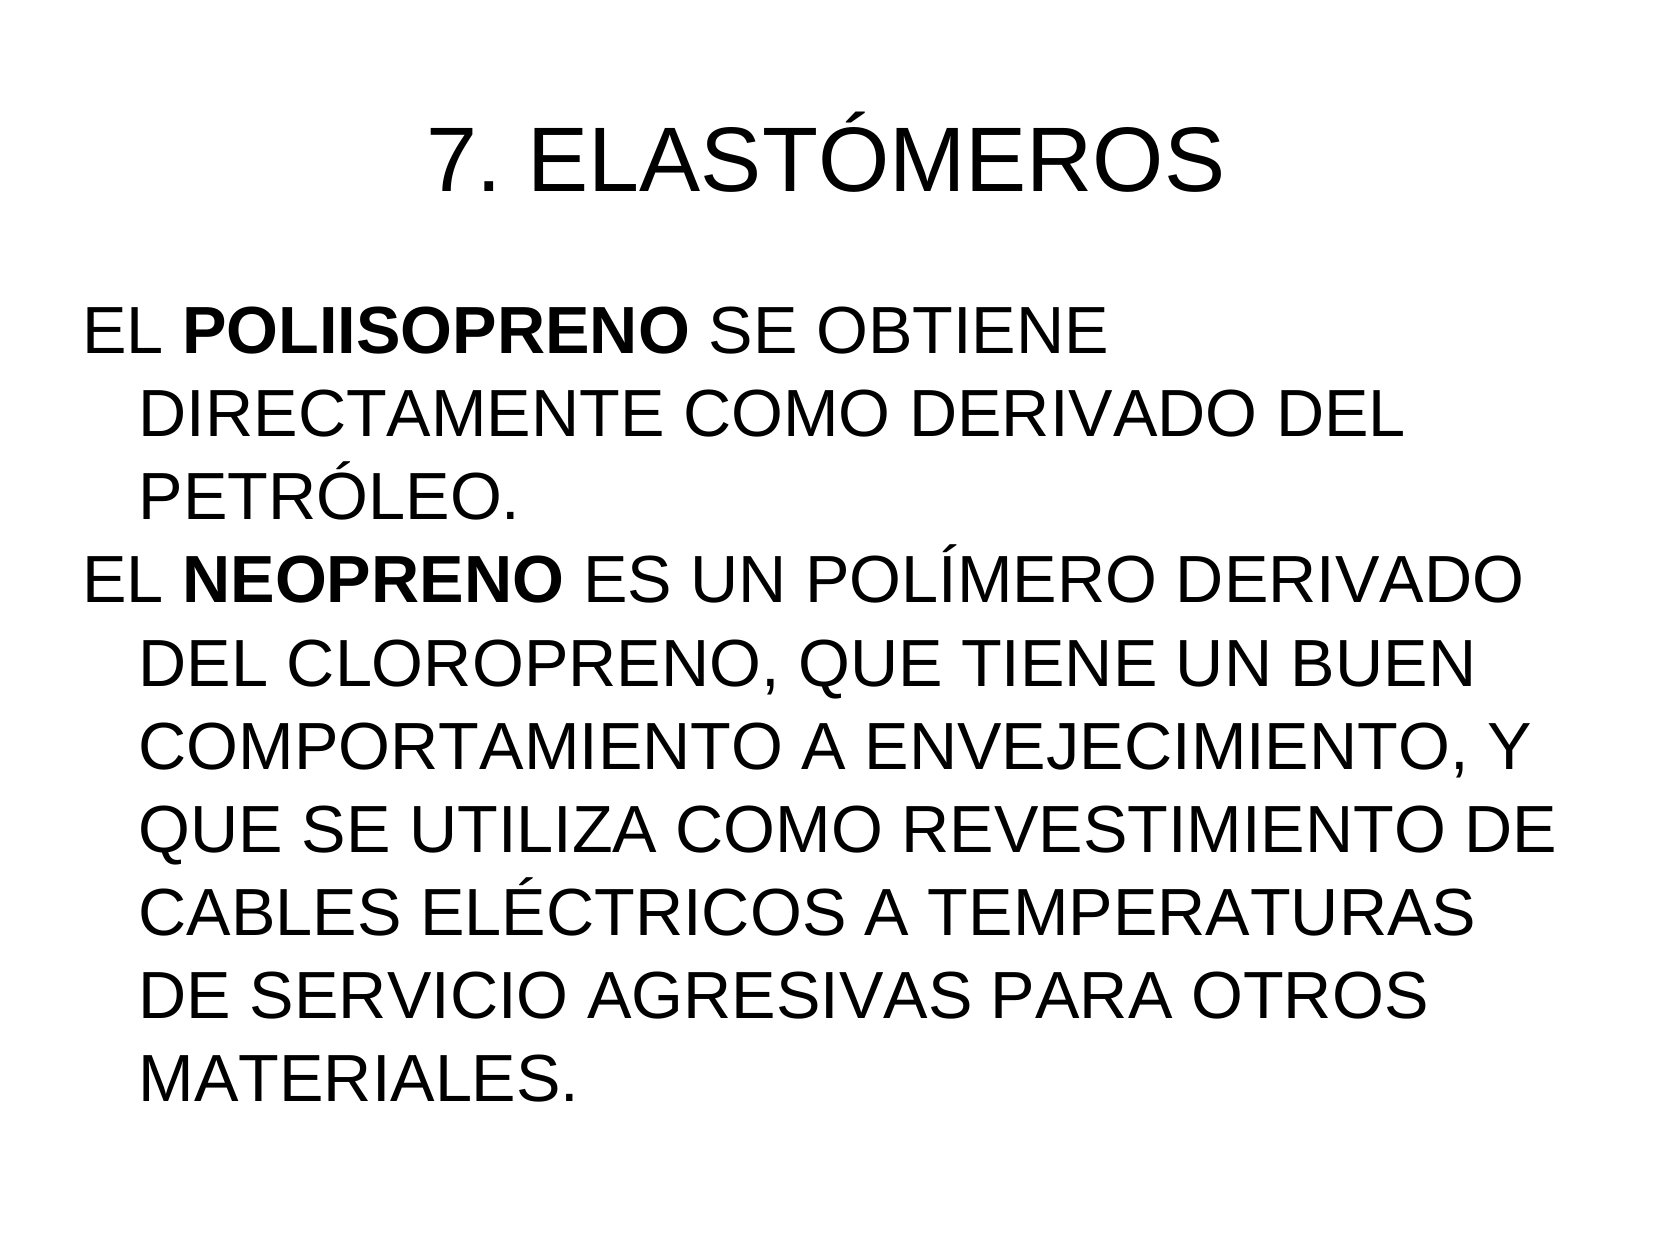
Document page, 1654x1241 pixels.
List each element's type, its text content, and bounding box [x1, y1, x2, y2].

subtitle EL POLIISOPRENO SE OBTIENE DIRECTAMENTE COMO DERIVADO DEL PETRÓLEO. EL NEOPRENO ES UN POLÍMERO DERIVADO DEL CLOROPRENO, QUE TIENE UN BUEN COMPORTAMIENTO A ENVEJECIMIENTO, Y QUE SE UTILIZA COMO REVESTIMIENTO DE CABLES ELÉCTRICOS A TEMPERATURAS DE SERVICIO AGRESIVAS PARA OTROS MATERIALES. [82, 283, 1571, 1116]
title 7. ELASTÓMEROS [82, 38, 1571, 268]
